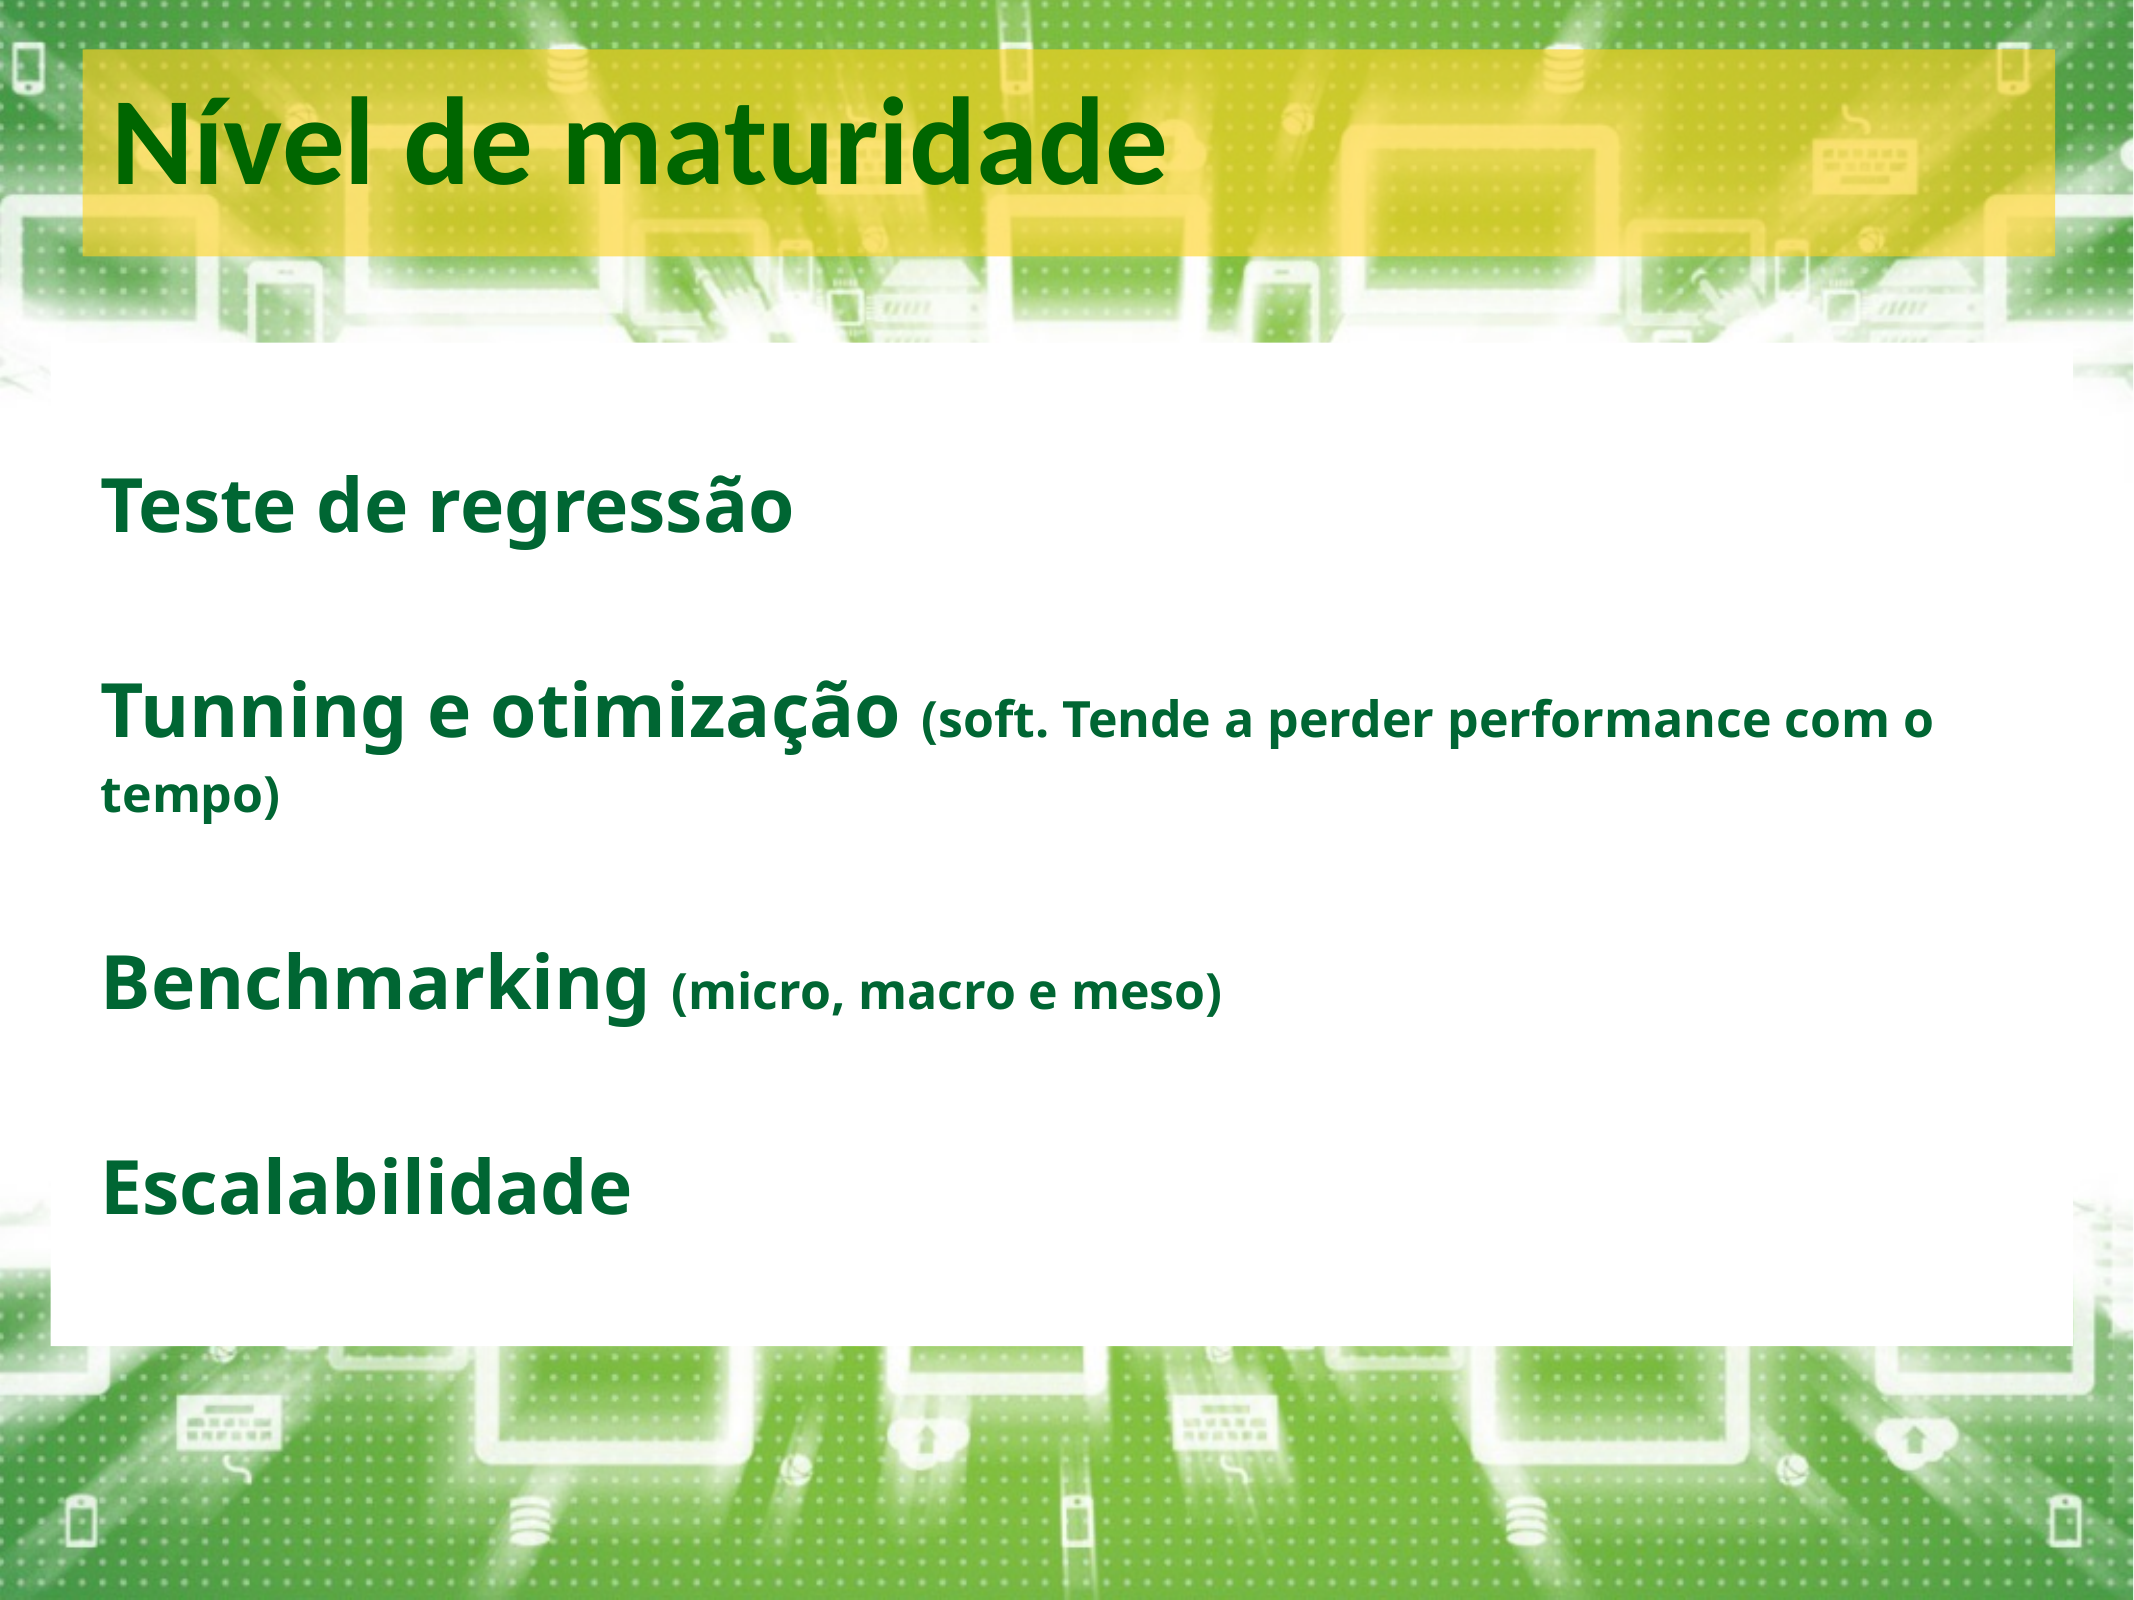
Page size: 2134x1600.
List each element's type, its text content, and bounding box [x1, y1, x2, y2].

title Nível de maturidade [82, 49, 2056, 257]
picture [0, 0, 2134, 1600]
text_box Teste de regressão Tunning e otimização (soft. Tende a perder performance com o tempo) Benchmarking (micro, macro e meso) Escalabilidade [50, 342, 2073, 1252]
